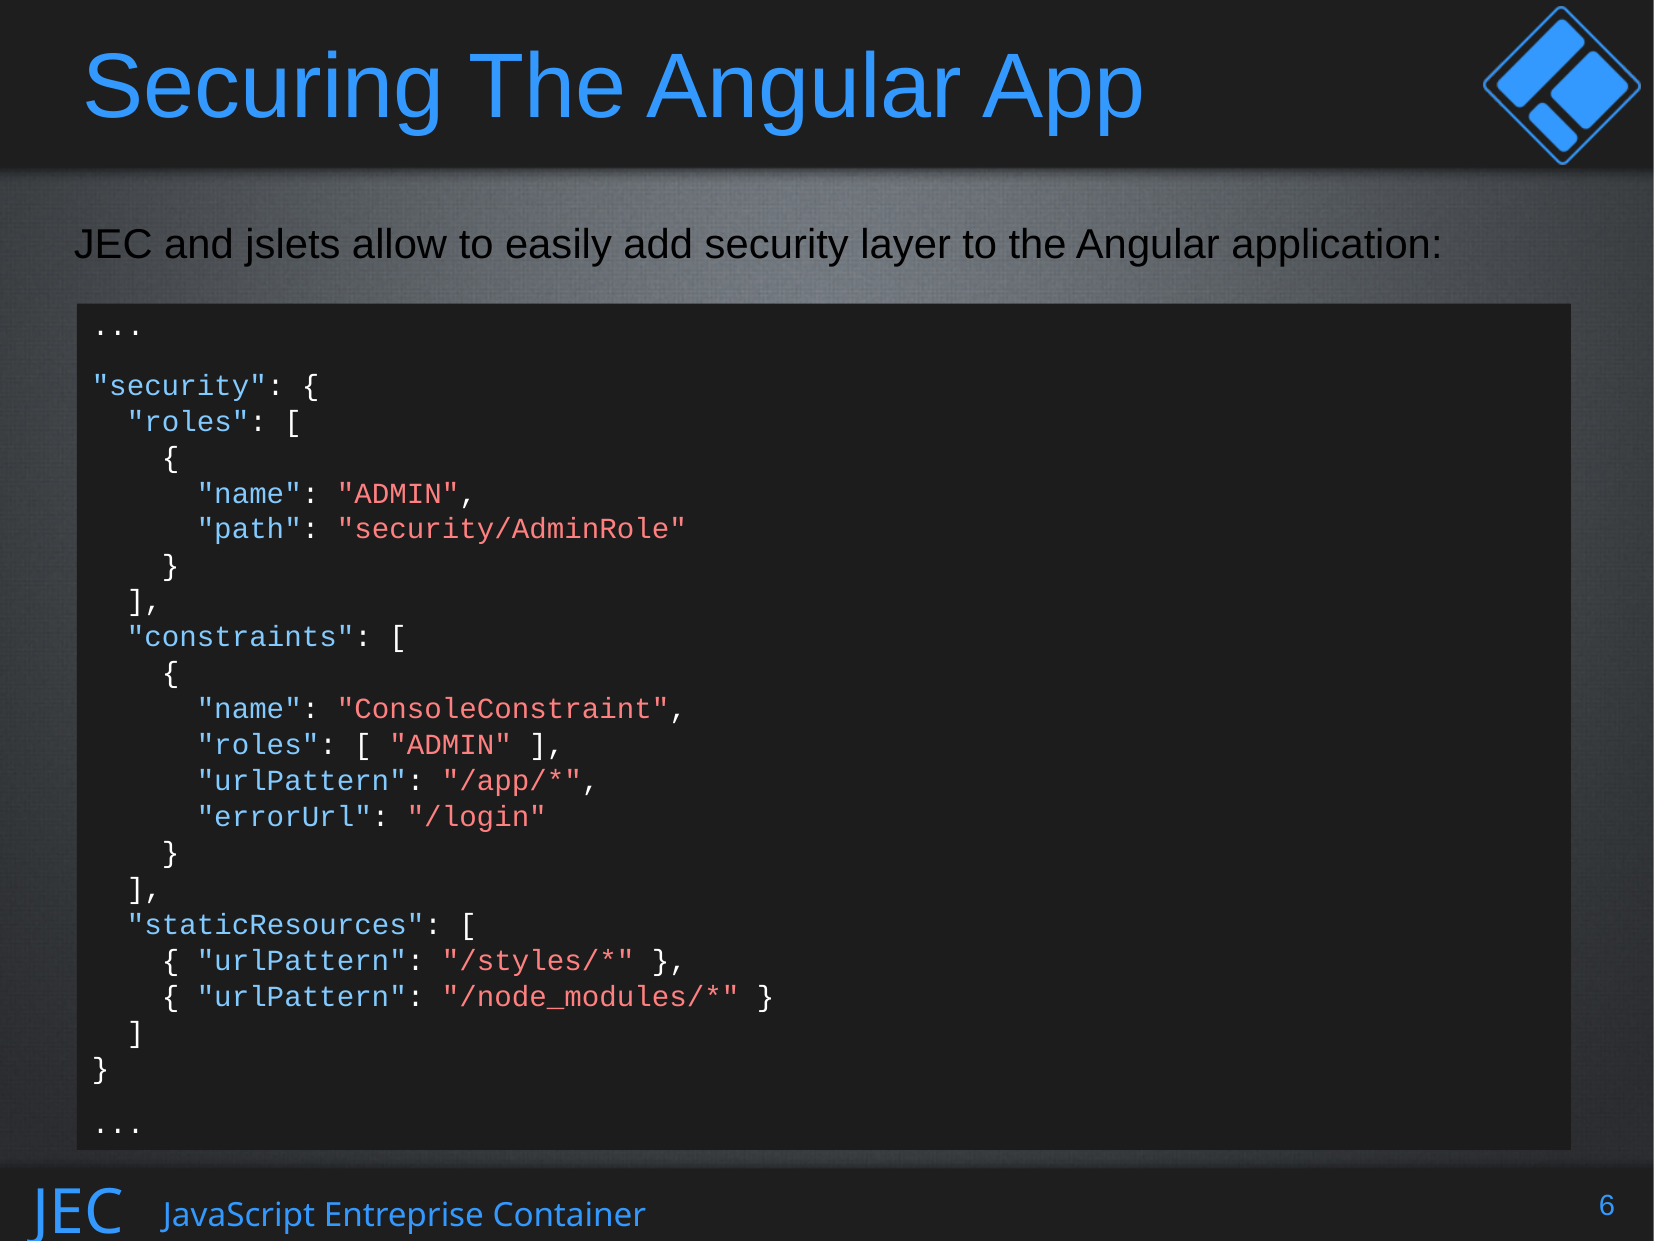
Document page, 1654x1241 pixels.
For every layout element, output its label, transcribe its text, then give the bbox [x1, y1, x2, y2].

picture [0, 0, 1654, 1241]
text_box 6 [744, 1181, 1630, 1229]
text_box ... "security": { "roles": [ { "name": "ADMIN", "path": "security/AdminRole" } ], "constraints": [ { "name": "ConsoleConstraint", "roles": [ "ADMIN" ], "urlPattern": "/app/*", "errorUrl": "/login" } ], "staticResources": [ { "urlPattern": "/styles/*" }, { "urlPattern": "/node_modules/*" } ] } ... [76, 303, 1571, 1109]
text_box JavaScript Entreprise Container [148, 1183, 651, 1241]
title Securing The Angular App [82, 23, 1441, 147]
text_box JEC [17, 1159, 149, 1241]
text_box JEC and jslets allow to easily add security layer to the Angular application: [59, 213, 1595, 296]
